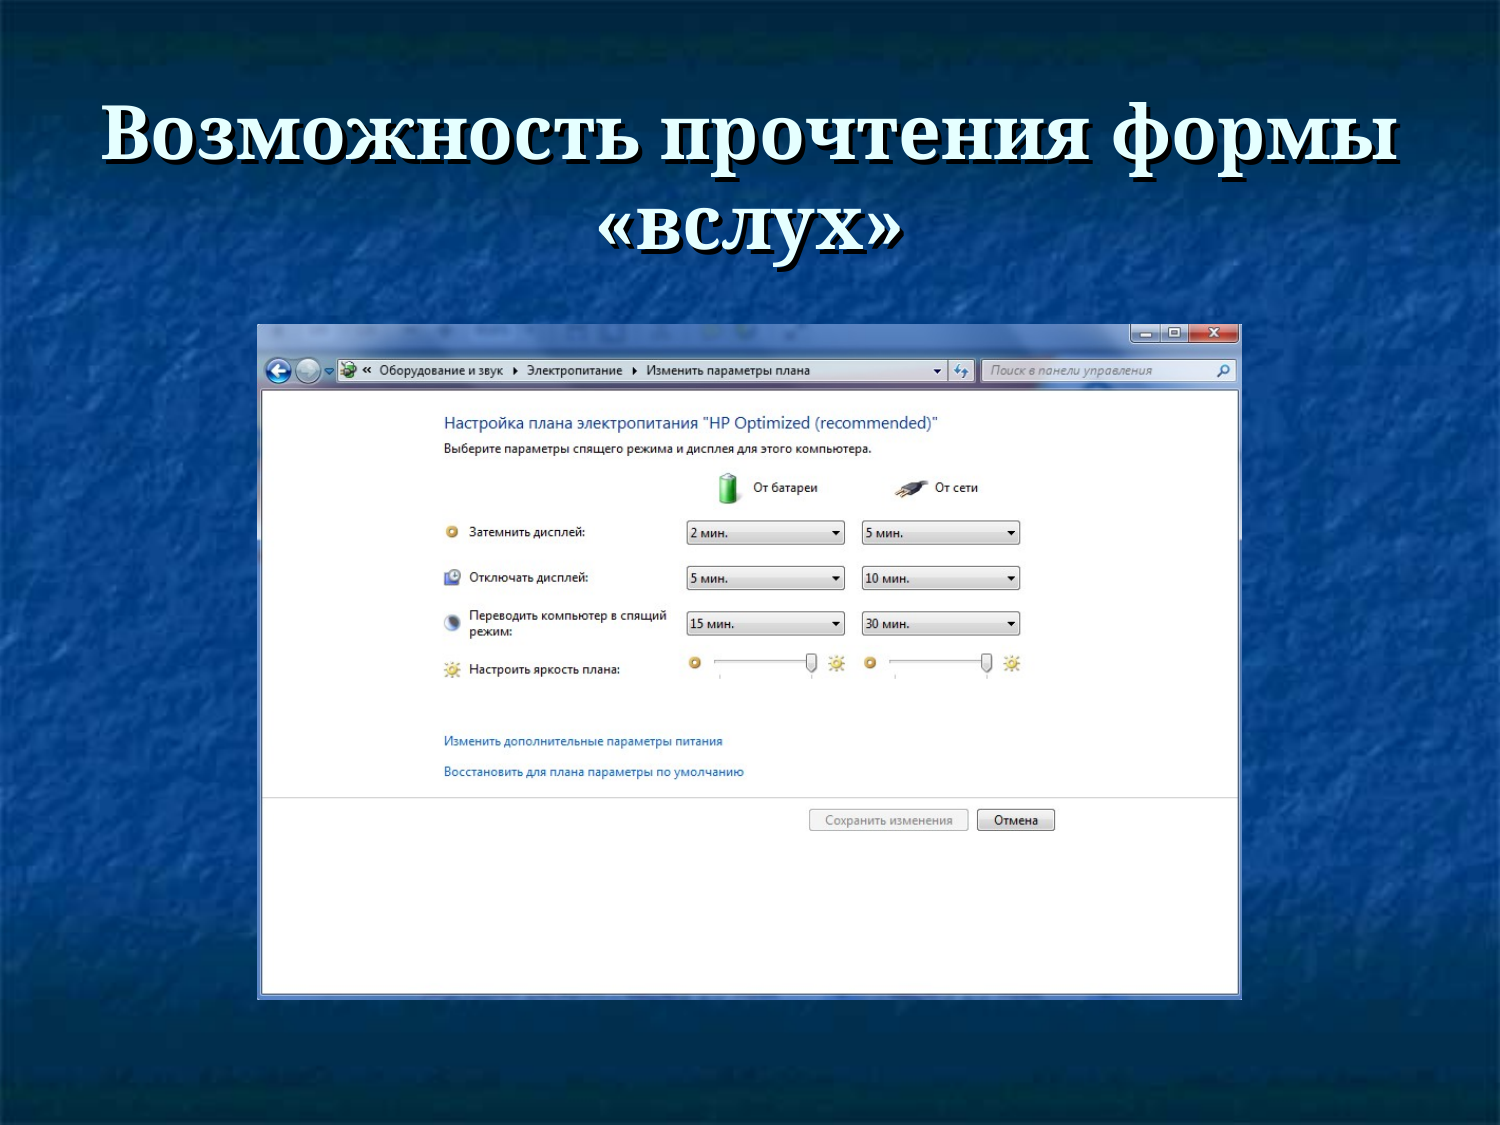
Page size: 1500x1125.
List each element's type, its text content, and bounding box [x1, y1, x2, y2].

picture [0, 0, 1500, 1125]
title Возможность прочтения формы «вслух» [75, 57, 1426, 293]
